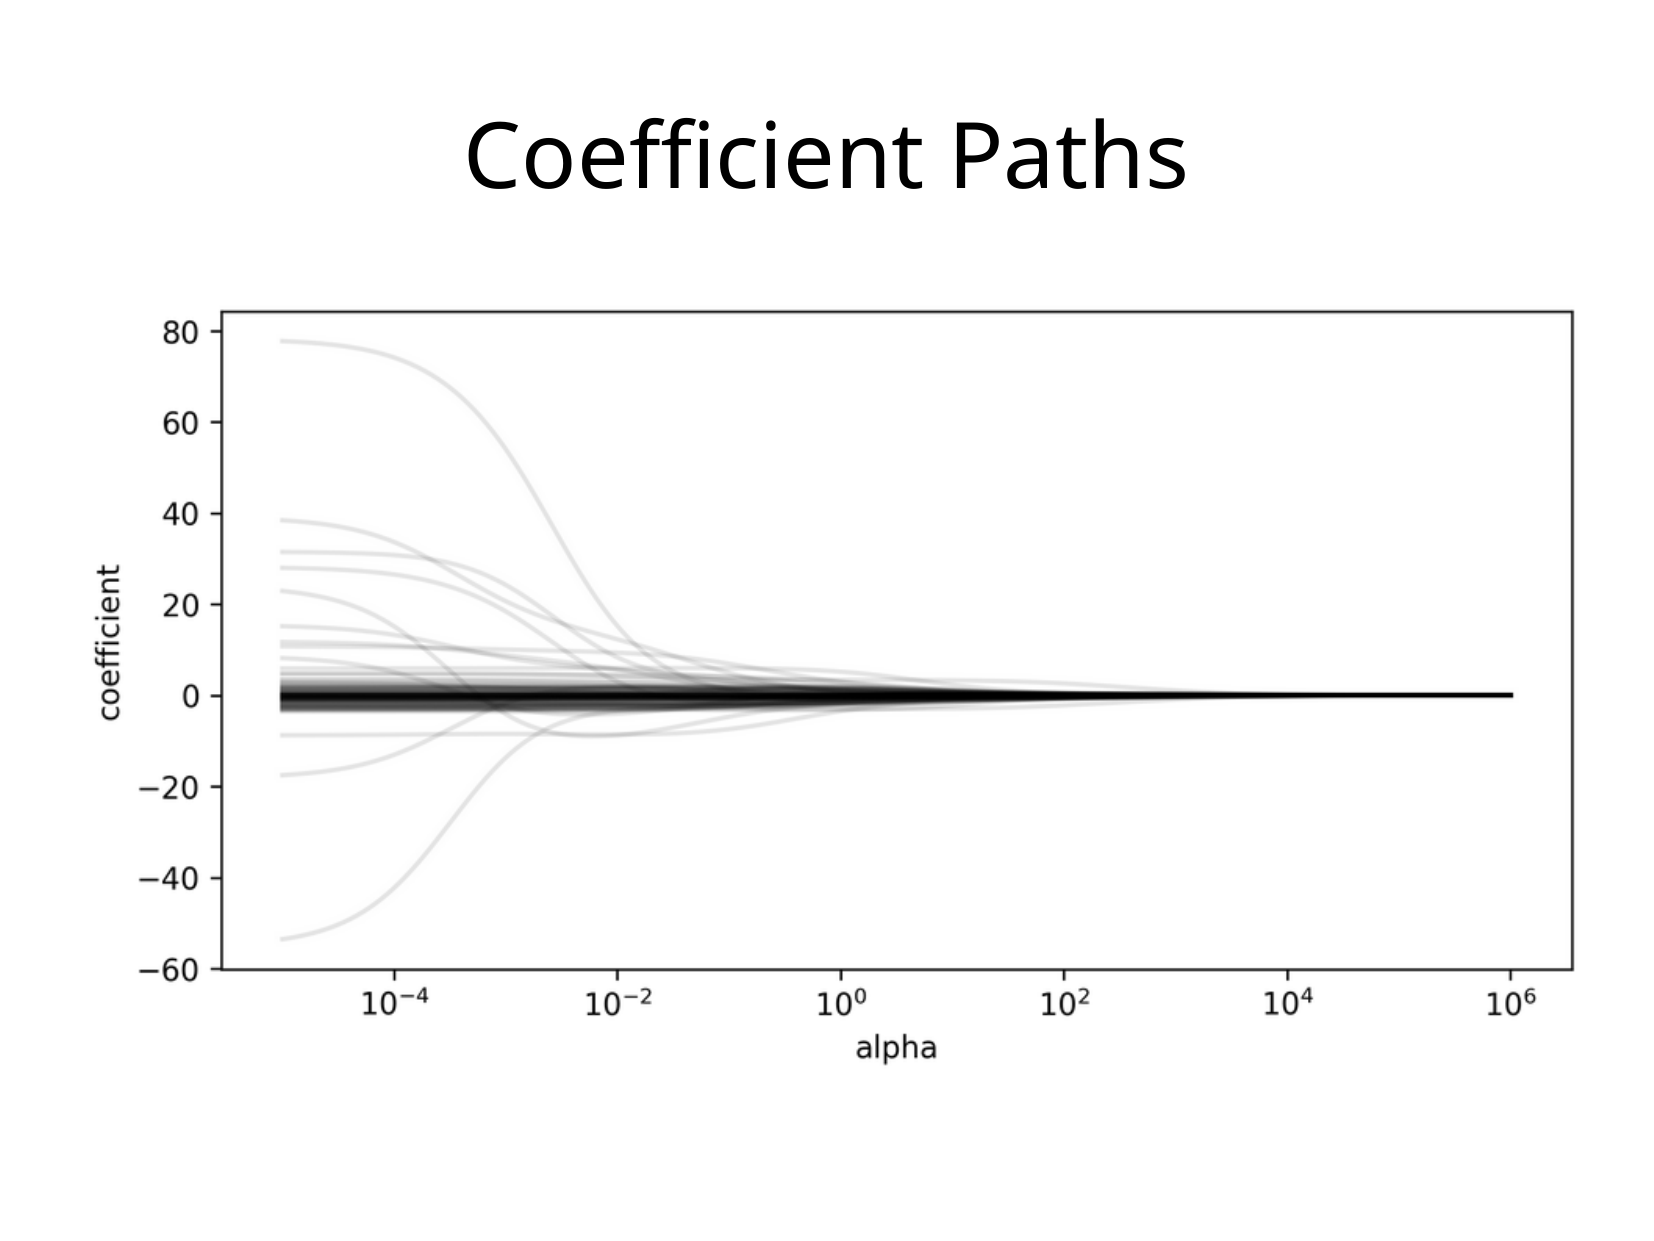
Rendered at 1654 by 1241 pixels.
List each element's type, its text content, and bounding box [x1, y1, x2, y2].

title Coefficient Paths [82, 49, 1571, 257]
picture [47, 269, 1615, 1103]
